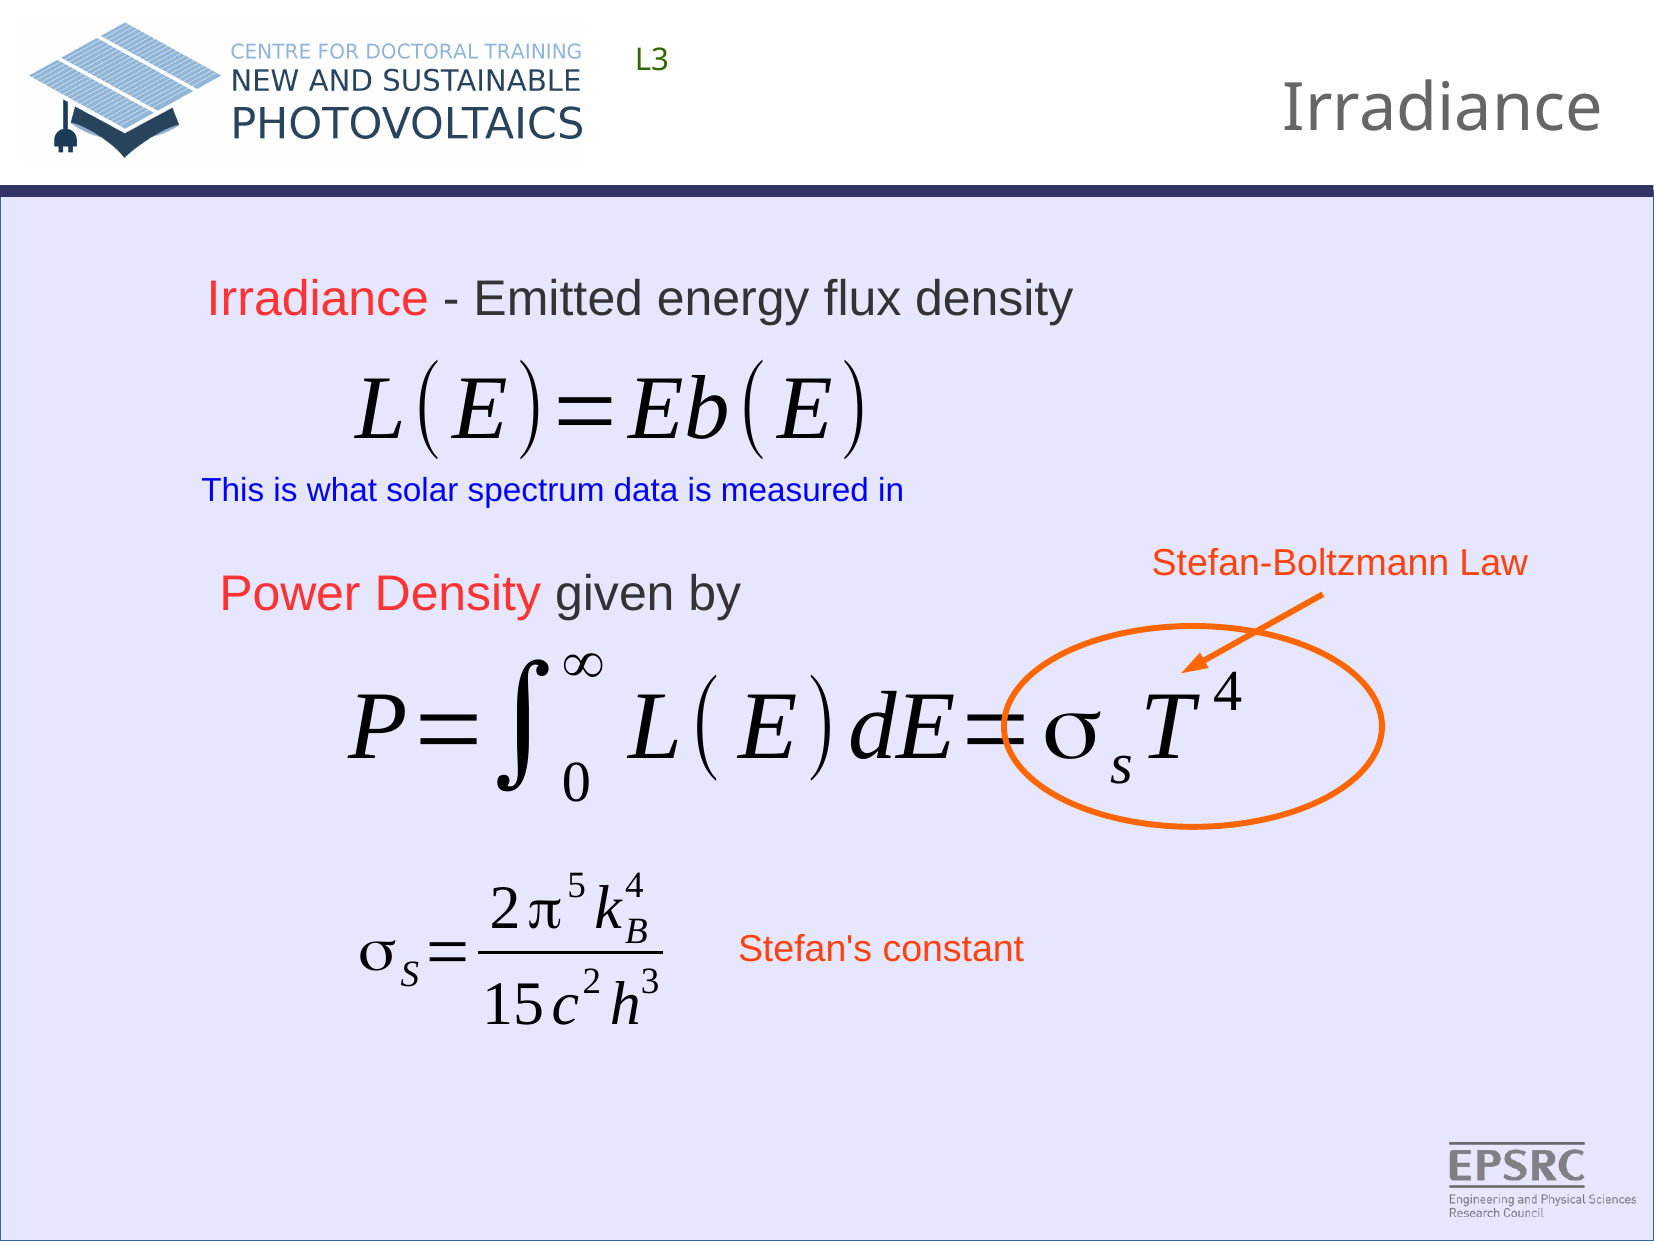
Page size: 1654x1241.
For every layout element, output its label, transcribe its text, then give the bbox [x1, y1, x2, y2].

picture [1449, 1142, 1636, 1217]
text_box [1108, 635, 1378, 823]
text_box L3 [620, 29, 880, 80]
text_box [1083, 629, 1245, 649]
text_box Irradiance [767, 51, 1619, 142]
chart [342, 862, 681, 1038]
text_box Power Density given by [201, 555, 760, 633]
text_box Irradiance - Emitted energy flux density [188, 259, 1092, 337]
chart [1007, 649, 1266, 812]
text_box Stefan's constant [720, 917, 1406, 981]
text_box This is what solar spectrum data is measured in [183, 460, 924, 519]
text_box Stefan-Boltzmann Law [1133, 531, 1654, 595]
chart [327, 352, 895, 460]
picture [19, 17, 591, 166]
text_box [0, 197, 1654, 1241]
chart [318, 649, 1082, 812]
